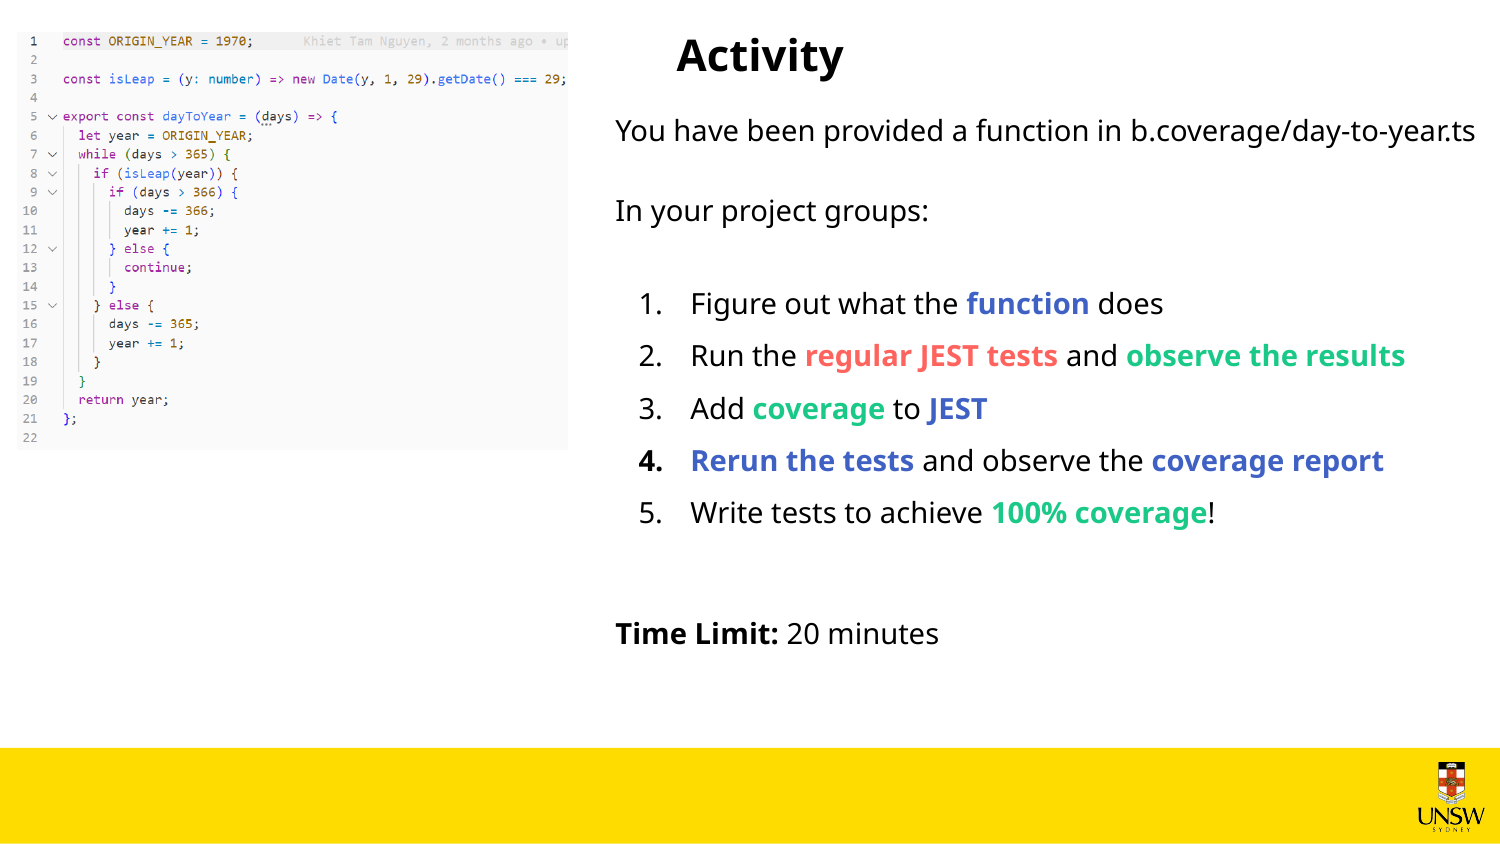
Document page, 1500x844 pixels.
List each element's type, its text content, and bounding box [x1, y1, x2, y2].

text_box You have been provided a function in b.coverage/day-to-year.ts In your project groups: Figure out what the function does Run the regular JEST tests and observe the results Add coverage to JEST Rerun the tests and observe the coverage report Write tests to achieve 100% coverage! Time Limit: 20 minutes [600, 56, 1500, 666]
text_box Activity [661, 12, 1358, 96]
picture [1418, 762, 1485, 832]
picture [17, 32, 568, 450]
